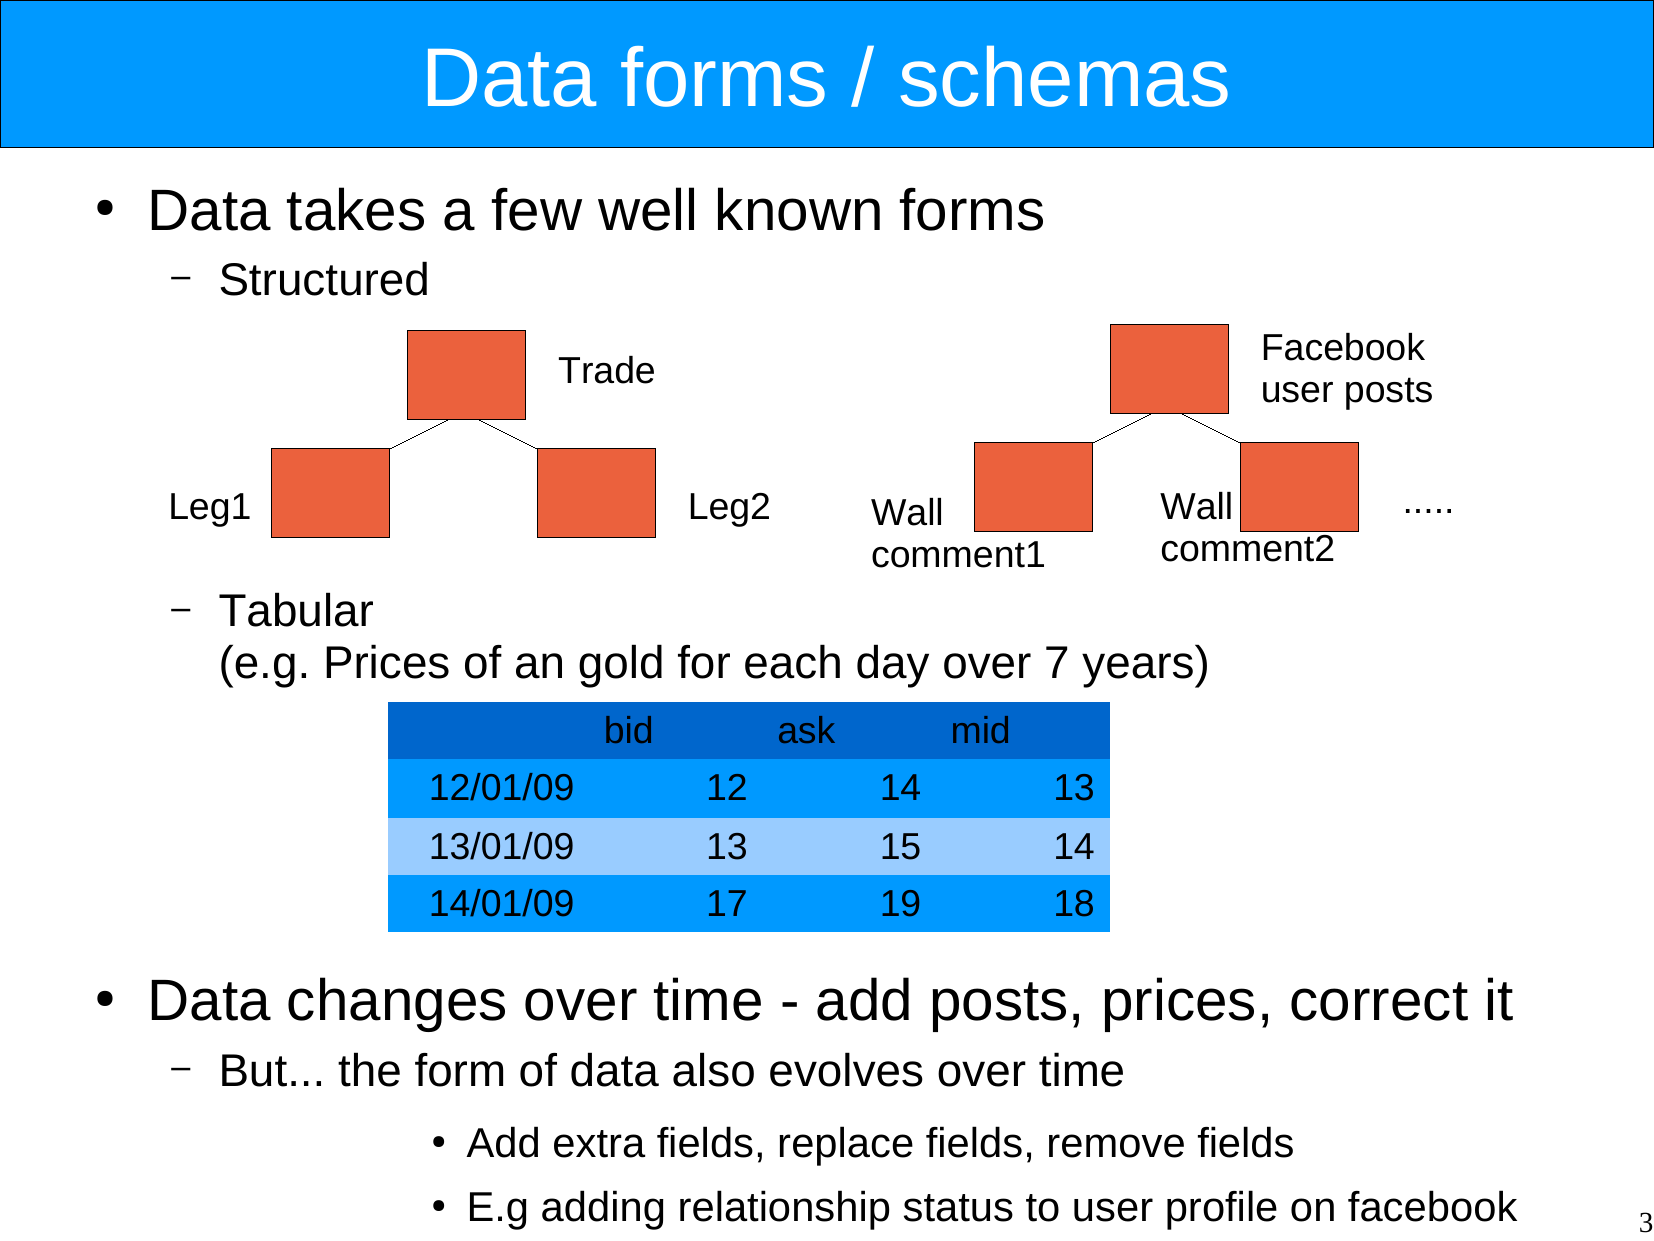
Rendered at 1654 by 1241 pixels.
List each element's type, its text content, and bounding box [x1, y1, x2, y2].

table_cell 14 [936, 818, 1110, 875]
table_cell 17 [589, 875, 763, 932]
table_cell 14/01/09 [388, 875, 589, 932]
table_cell 13 [589, 818, 763, 875]
table_header mid [936, 702, 1110, 759]
title Data forms / schemas [82, 21, 1571, 135]
text_box Wall comment2 [1145, 478, 1351, 578]
table_header [388, 702, 589, 759]
text_box Facebook user posts [1246, 318, 1449, 418]
table_cell 12/01/09 [388, 759, 589, 818]
text_box [1240, 442, 1359, 532]
text_box [1110, 324, 1229, 414]
table_cell 18 [936, 875, 1110, 932]
text_box [974, 442, 1093, 532]
text_box Leg1 [153, 478, 267, 536]
table_cell 19 [763, 875, 936, 932]
text_box Wall comment1 [856, 484, 1061, 584]
table_header bid [589, 702, 763, 759]
table_cell 13 [936, 759, 1110, 818]
text_box ..... [1387, 472, 1470, 530]
list Data takes a few well known forms Structured Tabular (e.g. Prices of an gold for each day over 7 years) Data changes over time - add posts, prices, correct it But... the form of data also evolves over time Add extra fields, replace fields, remove fields E.g adding relationship status to user profile on facebook [76, 177, 1565, 1228]
table_cell 13/01/09 [388, 818, 589, 875]
text_box Leg2 [673, 478, 786, 536]
text_box [407, 330, 526, 420]
table_cell 15 [763, 818, 936, 875]
table_cell 14 [763, 759, 936, 818]
text_box Trade [543, 342, 671, 400]
table_cell 12 [589, 759, 763, 818]
table_header ask [763, 702, 936, 759]
text_box [271, 448, 390, 538]
text_box [537, 448, 656, 538]
